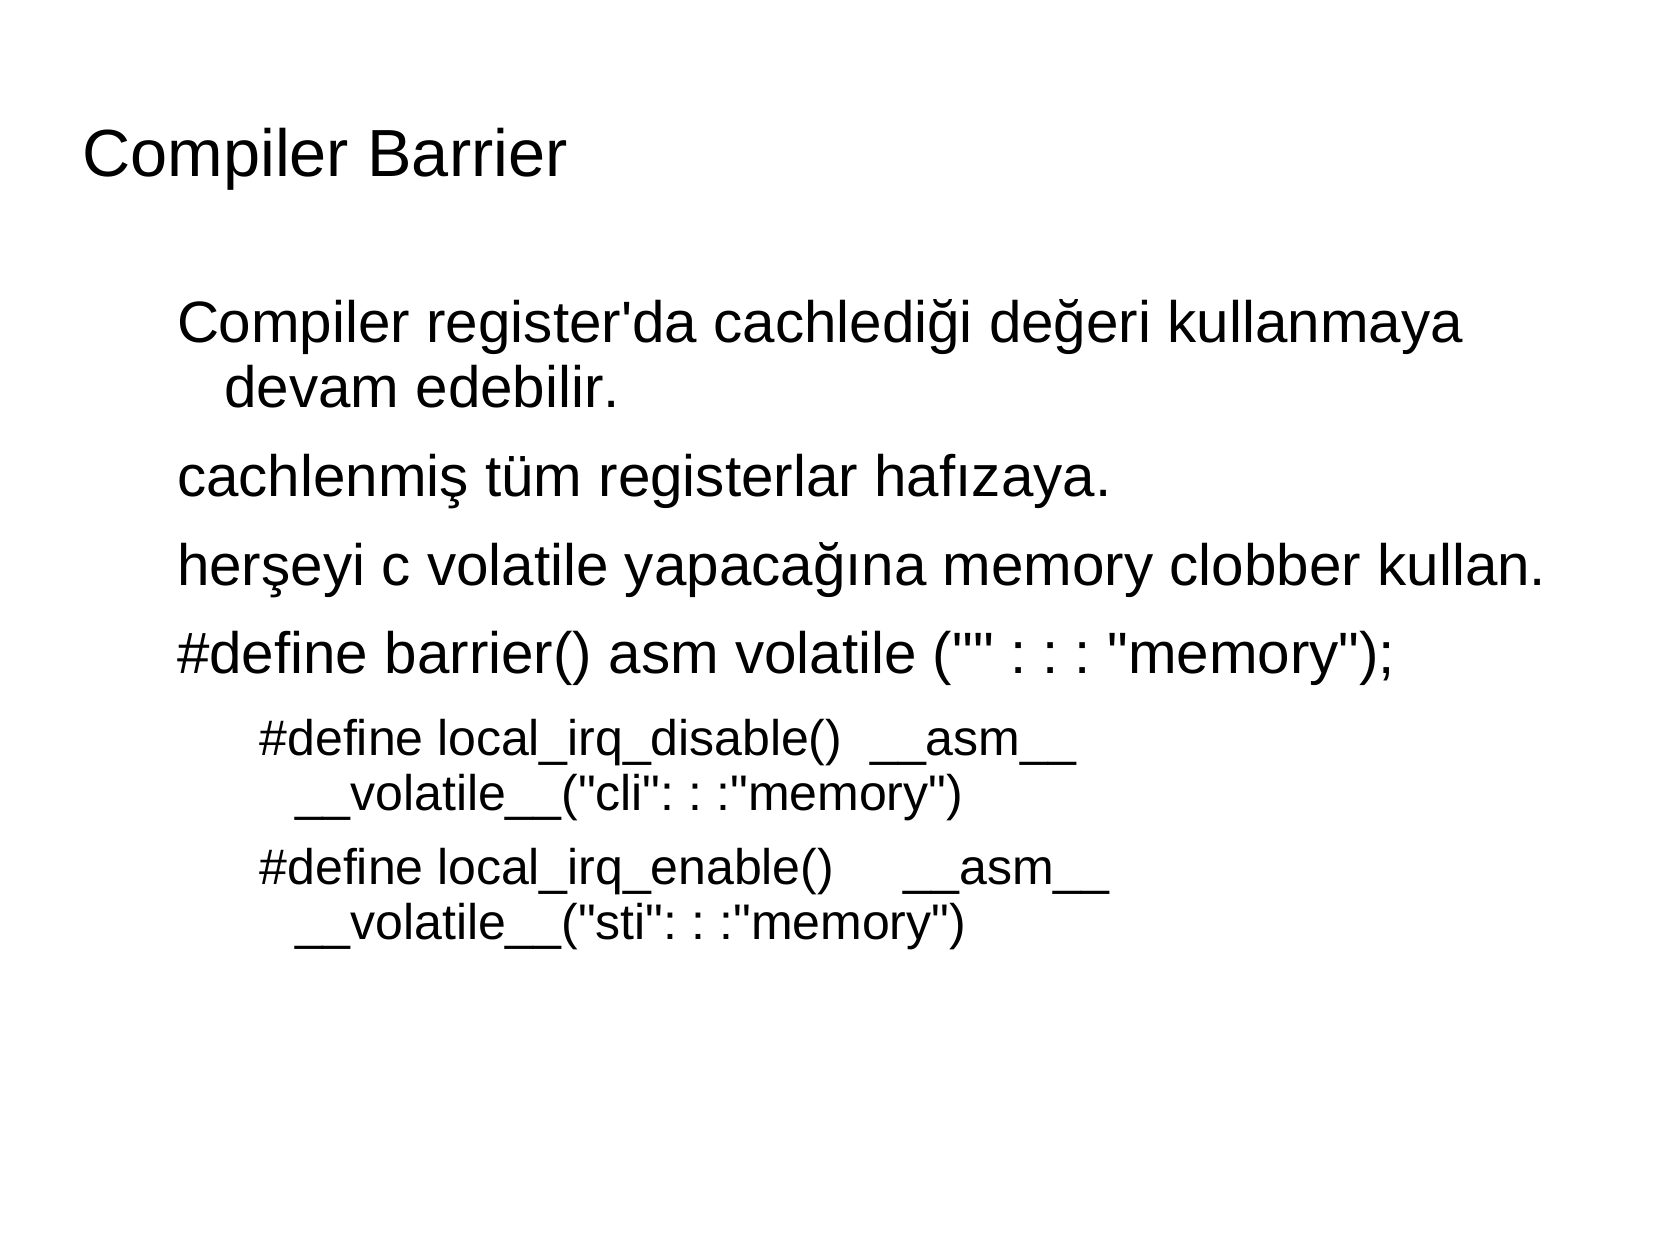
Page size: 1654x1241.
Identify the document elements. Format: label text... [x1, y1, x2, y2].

title Compiler Barrier [82, 49, 1571, 257]
list Compiler register'da cachlediği değeri kullanmaya devam edebilir. cachlenmiş tüm registerlar hafızaya. herşeyi c volatile yapacağına memory clobber kullan. #define barrier() asm volatile ("" : : : "memory"); #define local_irq_disable() __asm__ __volatile__("cli": : :"memory") #define local_irq_enable() __asm__ __volatile__("sti": : :"memory") [82, 290, 1571, 1109]
